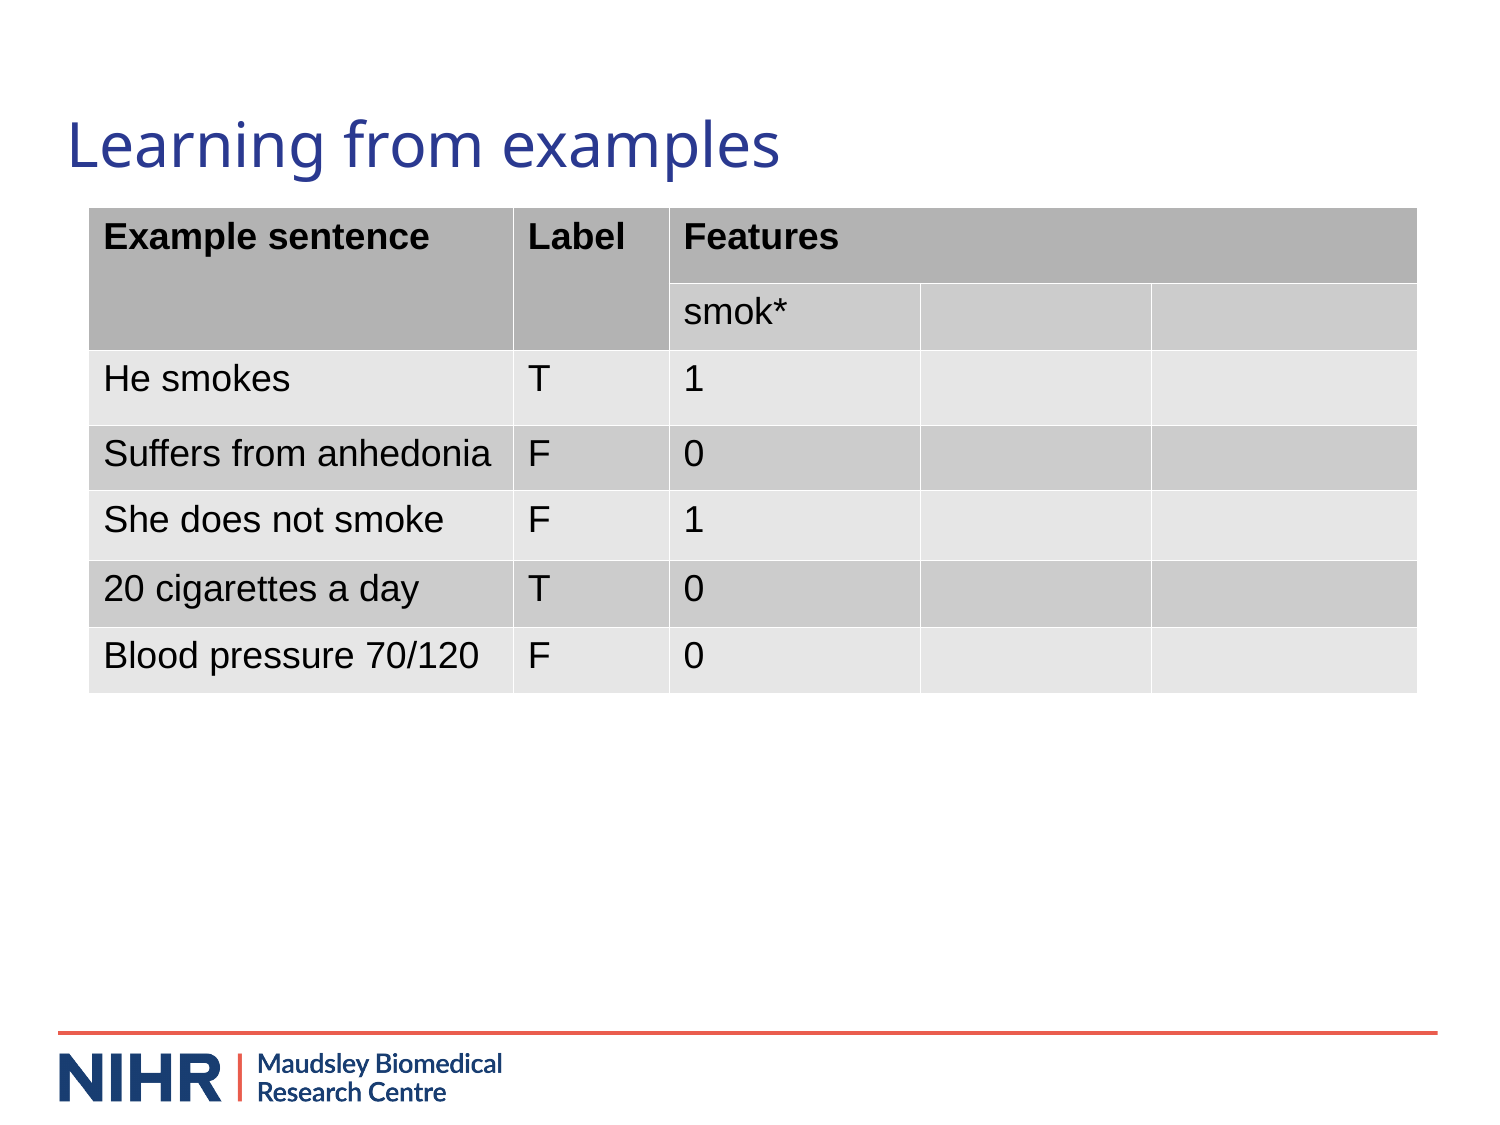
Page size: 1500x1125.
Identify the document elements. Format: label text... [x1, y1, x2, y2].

table_cell [921, 351, 1151, 425]
table_cell 0 [670, 561, 920, 627]
table_cell She does not smoke [89, 491, 513, 560]
table_cell F [514, 426, 669, 490]
table_cell He smokes [89, 351, 513, 425]
table_cell 1 [670, 491, 920, 560]
title Learning from examples [51, 89, 1450, 223]
table_cell [921, 628, 1151, 693]
table_cell [1152, 561, 1417, 627]
table_cell [921, 426, 1151, 490]
table_header Features [670, 208, 1417, 283]
table_cell [1152, 426, 1417, 490]
table_cell [921, 491, 1151, 560]
table_header Label [514, 208, 669, 350]
table_cell Blood pressure 70/120 [89, 628, 513, 693]
table_cell Suffers from anhedonia [89, 426, 513, 490]
table_header Example sentence [89, 208, 513, 350]
table_cell [1152, 491, 1417, 560]
table_cell F [514, 491, 669, 560]
table_cell [1152, 628, 1417, 693]
table_cell T [514, 351, 669, 425]
table_cell [1152, 351, 1417, 425]
table_cell smok* [670, 284, 920, 350]
table_cell [921, 284, 1151, 350]
table_cell T [514, 561, 669, 627]
table_cell [921, 561, 1151, 627]
table_cell 0 [670, 628, 920, 693]
table_cell 20 cigarettes a day [89, 561, 513, 627]
table_cell [1152, 284, 1417, 350]
table_cell 1 [670, 351, 920, 425]
table_cell F [514, 628, 669, 693]
picture [29, 1018, 531, 1125]
table_cell 0 [670, 426, 920, 490]
